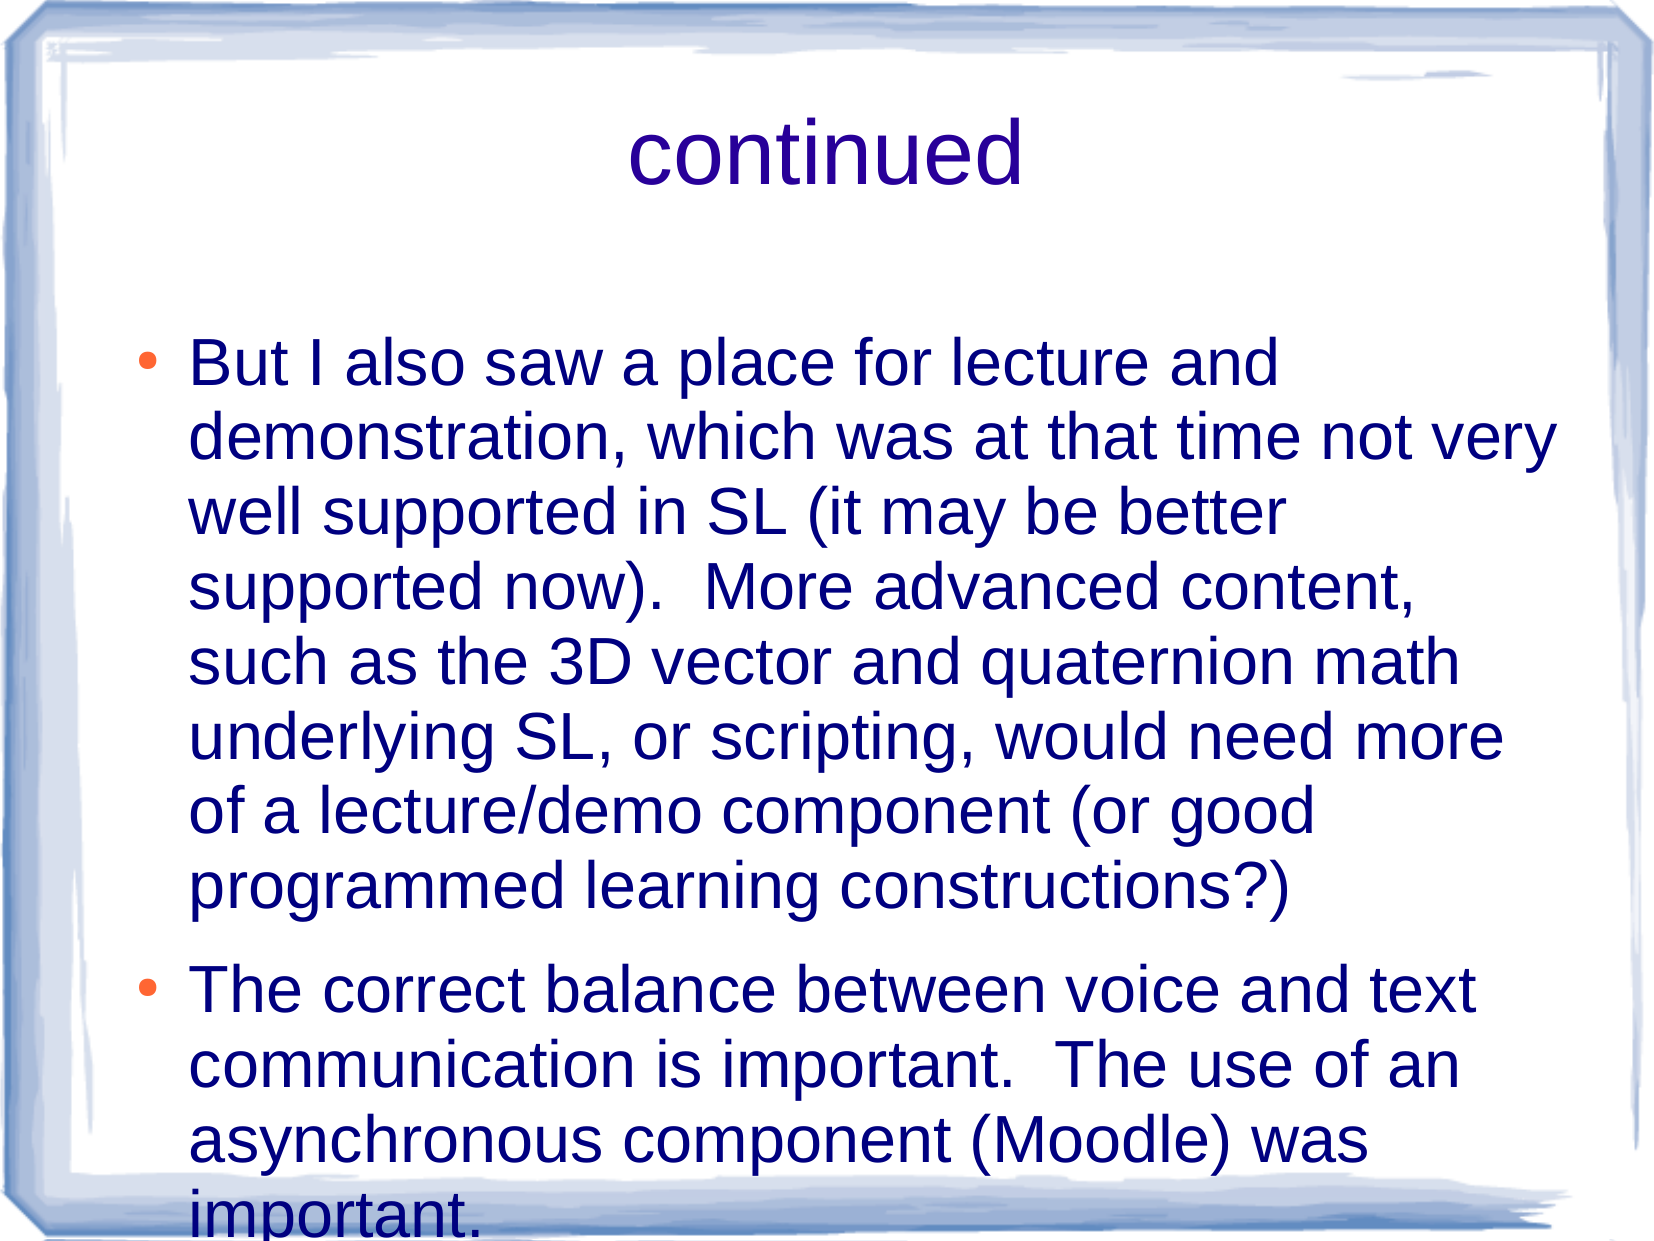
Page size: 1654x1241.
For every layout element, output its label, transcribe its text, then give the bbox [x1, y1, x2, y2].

title continued [82, 56, 1571, 250]
list But I also saw a place for lecture and demonstration, which was at that time not very well supported in SL (it may be better supported now). More advanced content, such as the 3D vector and quaternion math underlying SL, or scripting, would need more of a lecture/demo component (or good programmed learning constructions?) The correct balance between voice and text communication is important. The use of an asynchronous component (Moodle) was important. [118, 324, 1571, 1241]
picture [0, 0, 1654, 1241]
